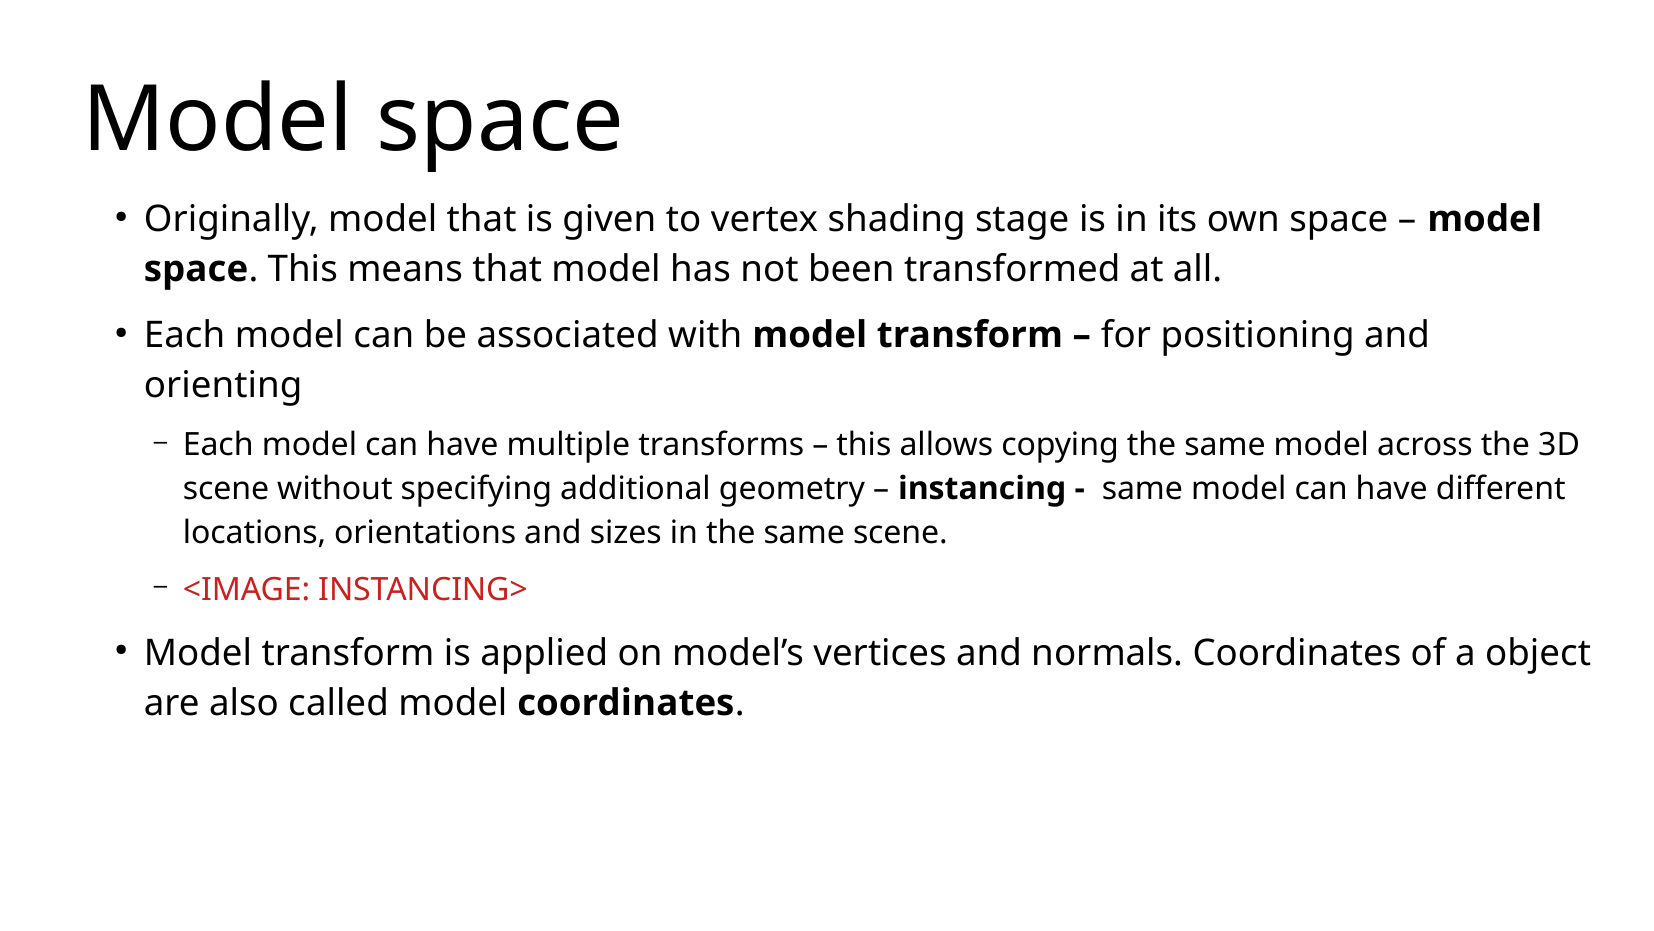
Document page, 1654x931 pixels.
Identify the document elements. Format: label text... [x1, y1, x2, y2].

list Originally, model that is given to vertex shading stage is in its own space – model space. This means that model has not been transformed at all. Each model can be associated with model transform – for positioning and orienting Each model can have multiple transforms – this allows copying the same model across the 3D scene without specifying additional geometry – instancing - same model can have different locations, orientations and sizes in the same scene. <IMAGE: INSTANCING> Model transform is applied on model’s vertices and normals. Coordinates of a object are also called model coordinates. [105, 192, 1594, 732]
title Model space [82, 37, 1571, 193]
